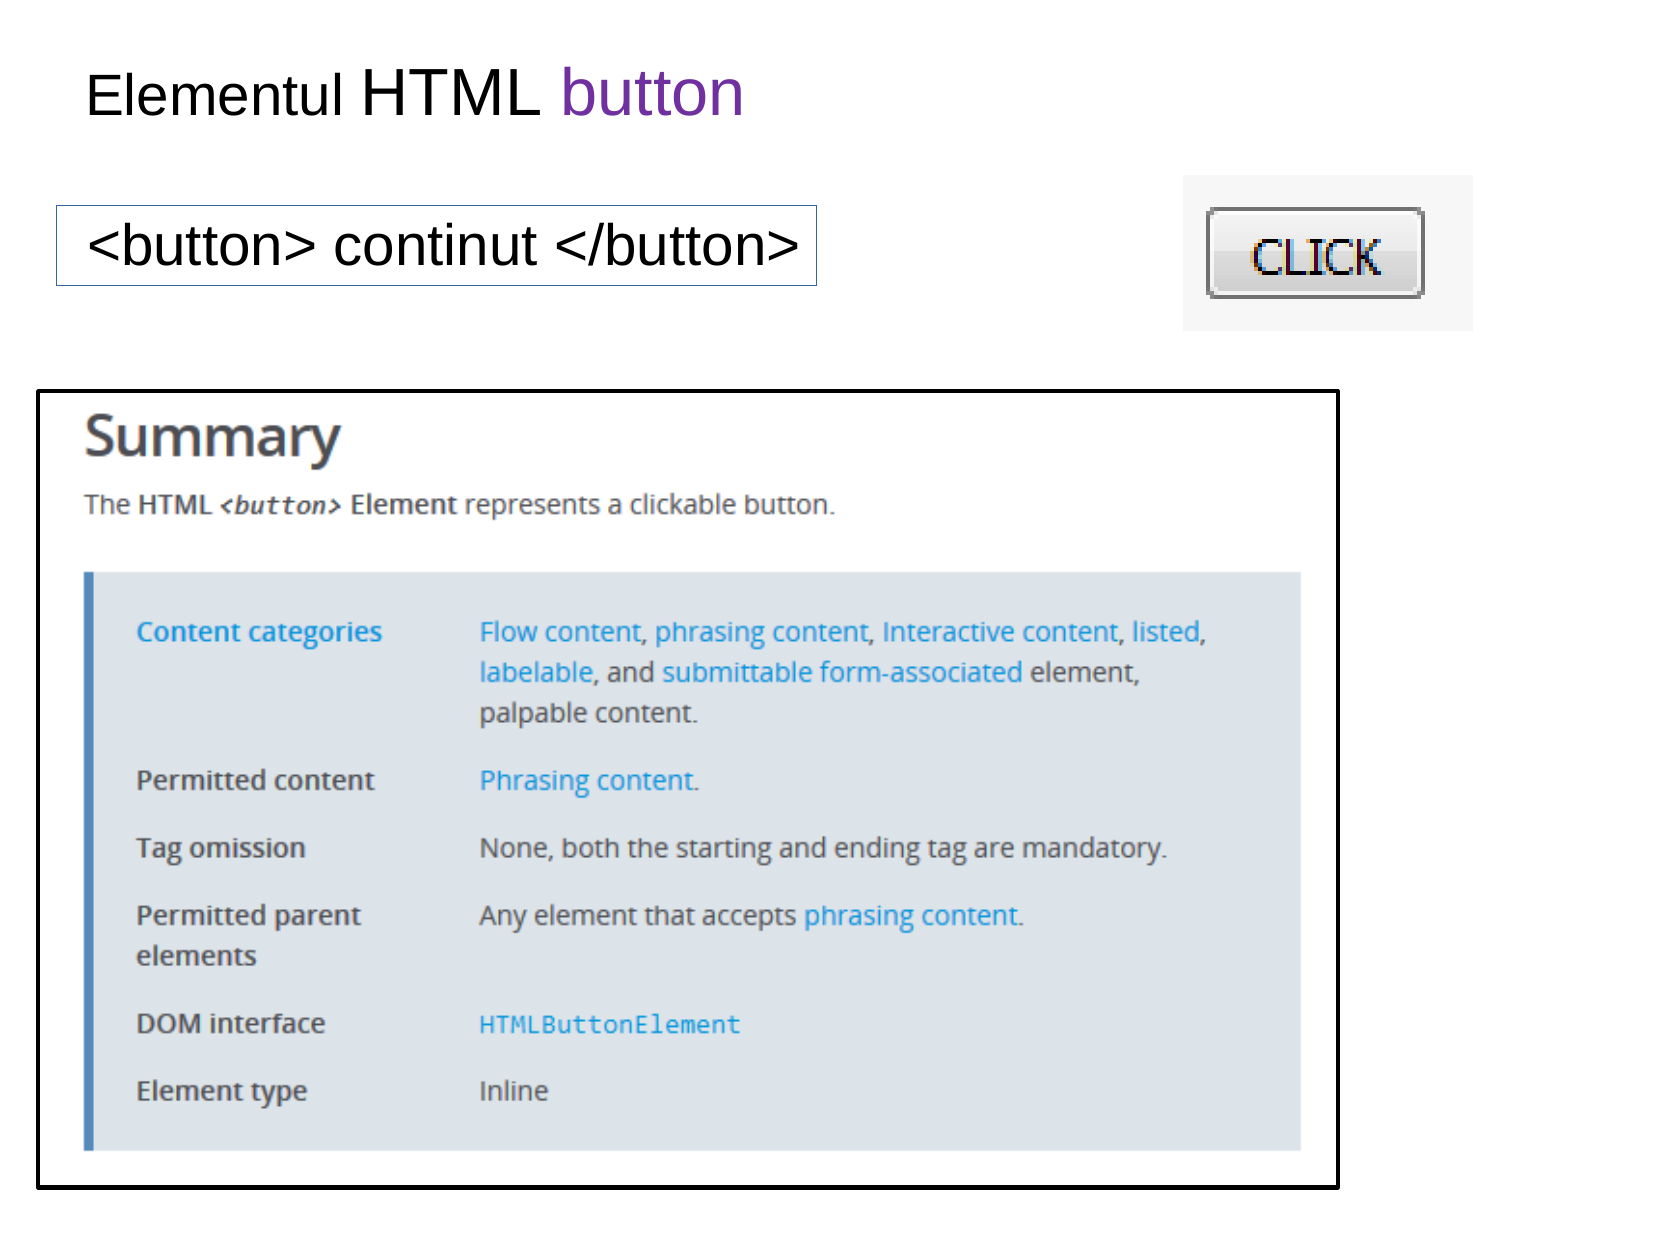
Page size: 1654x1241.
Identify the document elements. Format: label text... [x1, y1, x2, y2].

text_box Elementul HTML button [54, 41, 761, 207]
picture [1183, 175, 1473, 331]
text_box <button> continut </button> [56, 205, 817, 286]
picture [40, 393, 1336, 1186]
